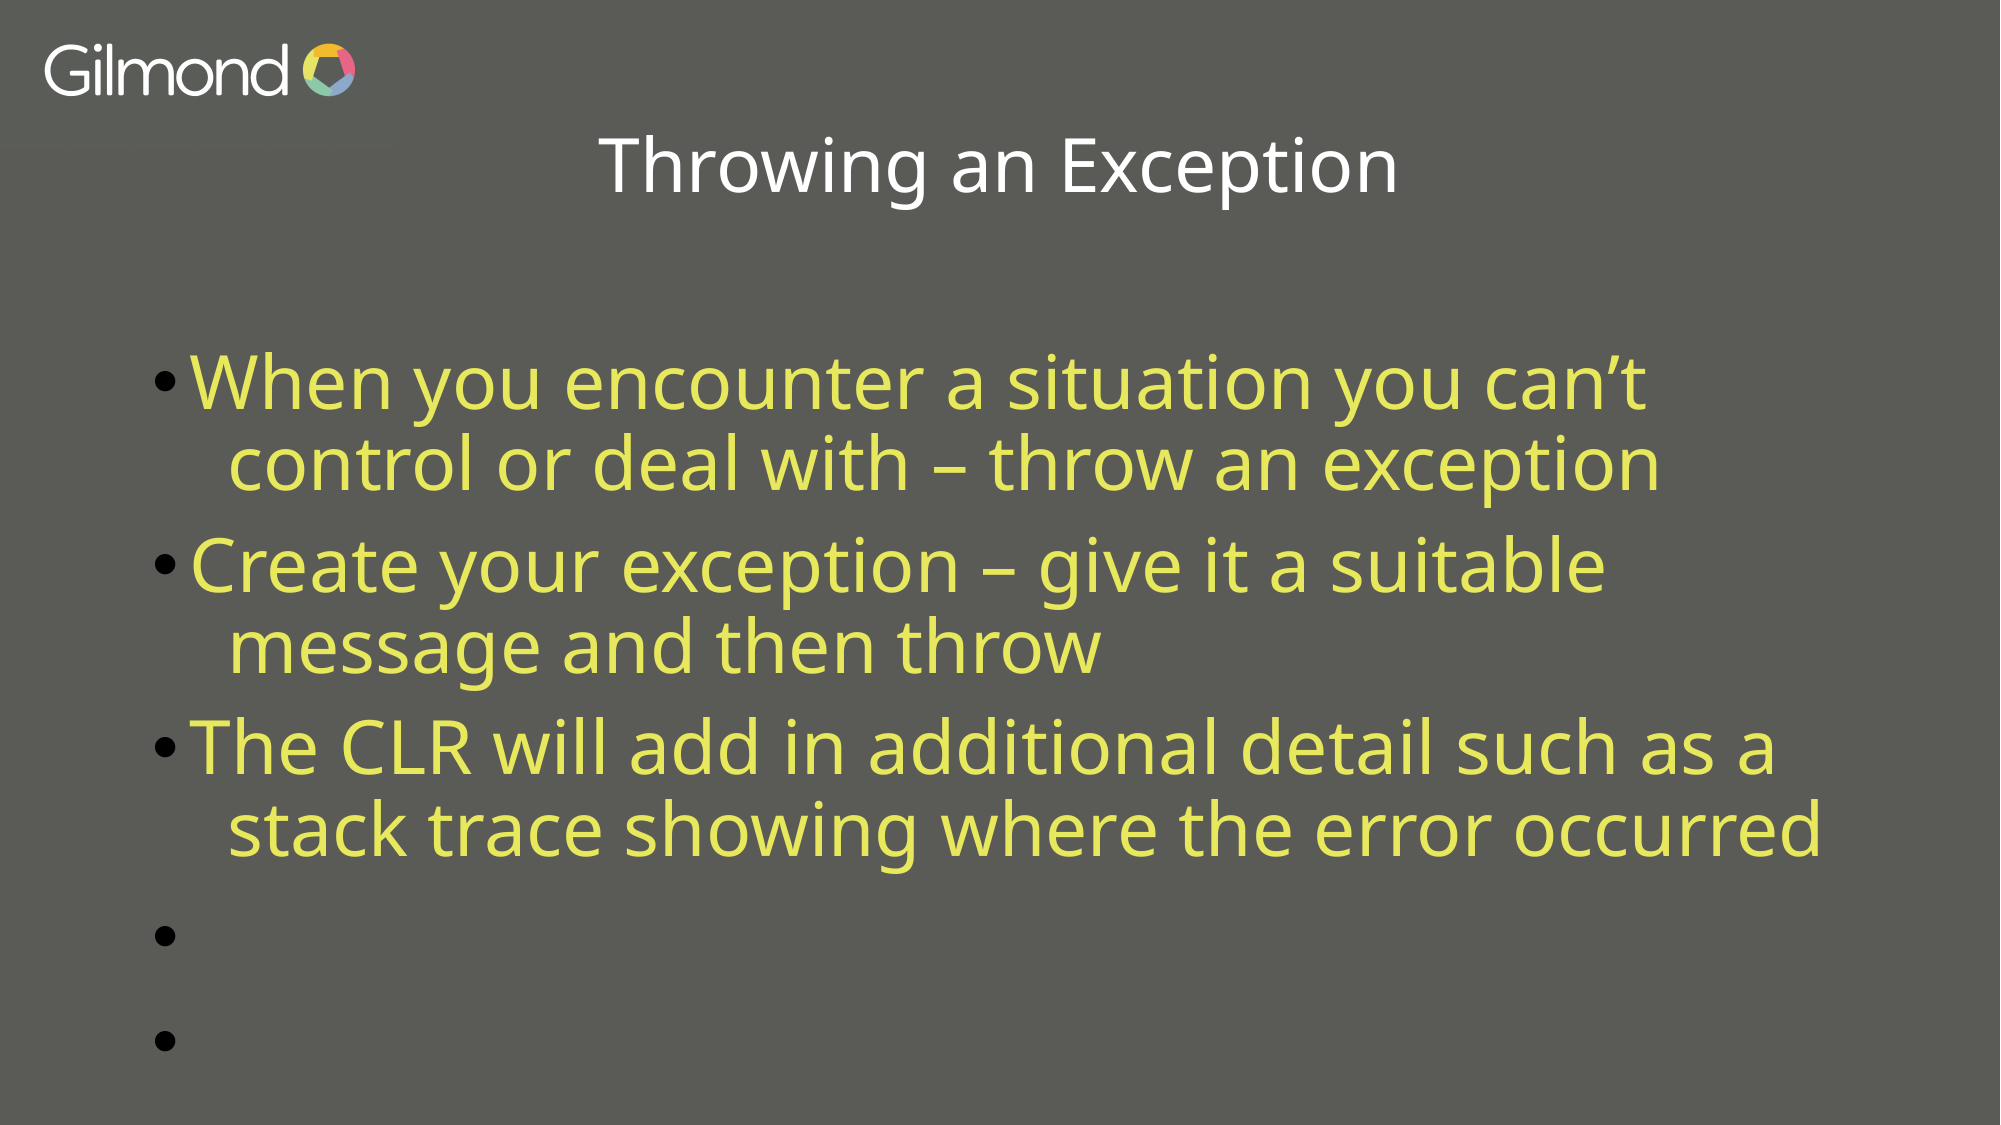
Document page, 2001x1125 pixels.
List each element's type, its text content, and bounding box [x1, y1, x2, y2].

picture [0, 0, 399, 149]
list When you encounter a situation you can’t control or deal with – throw an exception Create your exception – give it a suitable message and then throw The CLR will add in additional detail such as a stack trace showing where the error occurred [137, 337, 1863, 1053]
title Throwing an Exception [137, 59, 1863, 278]
